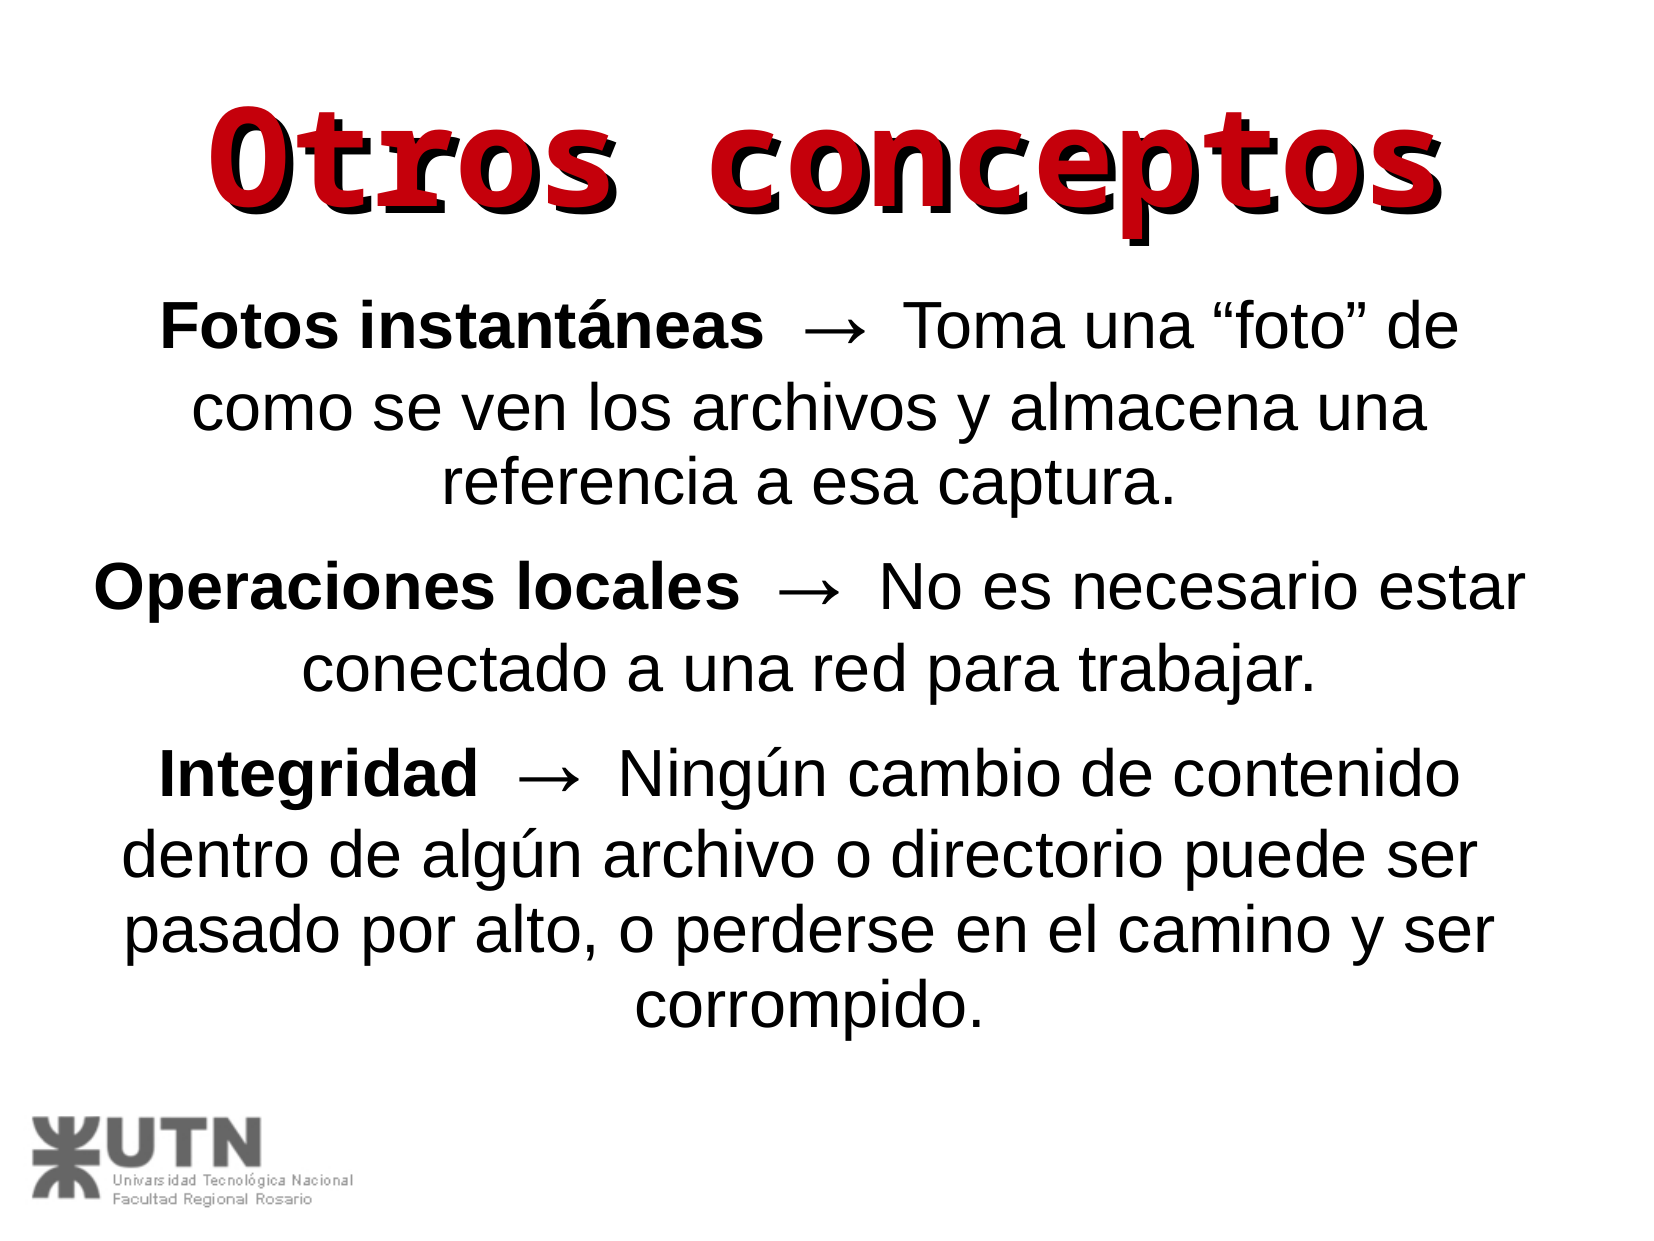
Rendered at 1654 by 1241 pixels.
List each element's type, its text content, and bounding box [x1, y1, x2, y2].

subtitle Fotos instantáneas → Toma una “foto” de como se ven los archivos y almacena una referencia a esa captura. Operaciones locales → No es necesario estar conectado a una red para trabajar. Integridad → Ningún cambio de contenido dentro de algún archivo o directorio puede ser pasado por alto, o perderse en el camino y ser corrompido. [82, 257, 1538, 1042]
picture [23, 1104, 362, 1217]
title Otros conceptos [82, 49, 1571, 257]
